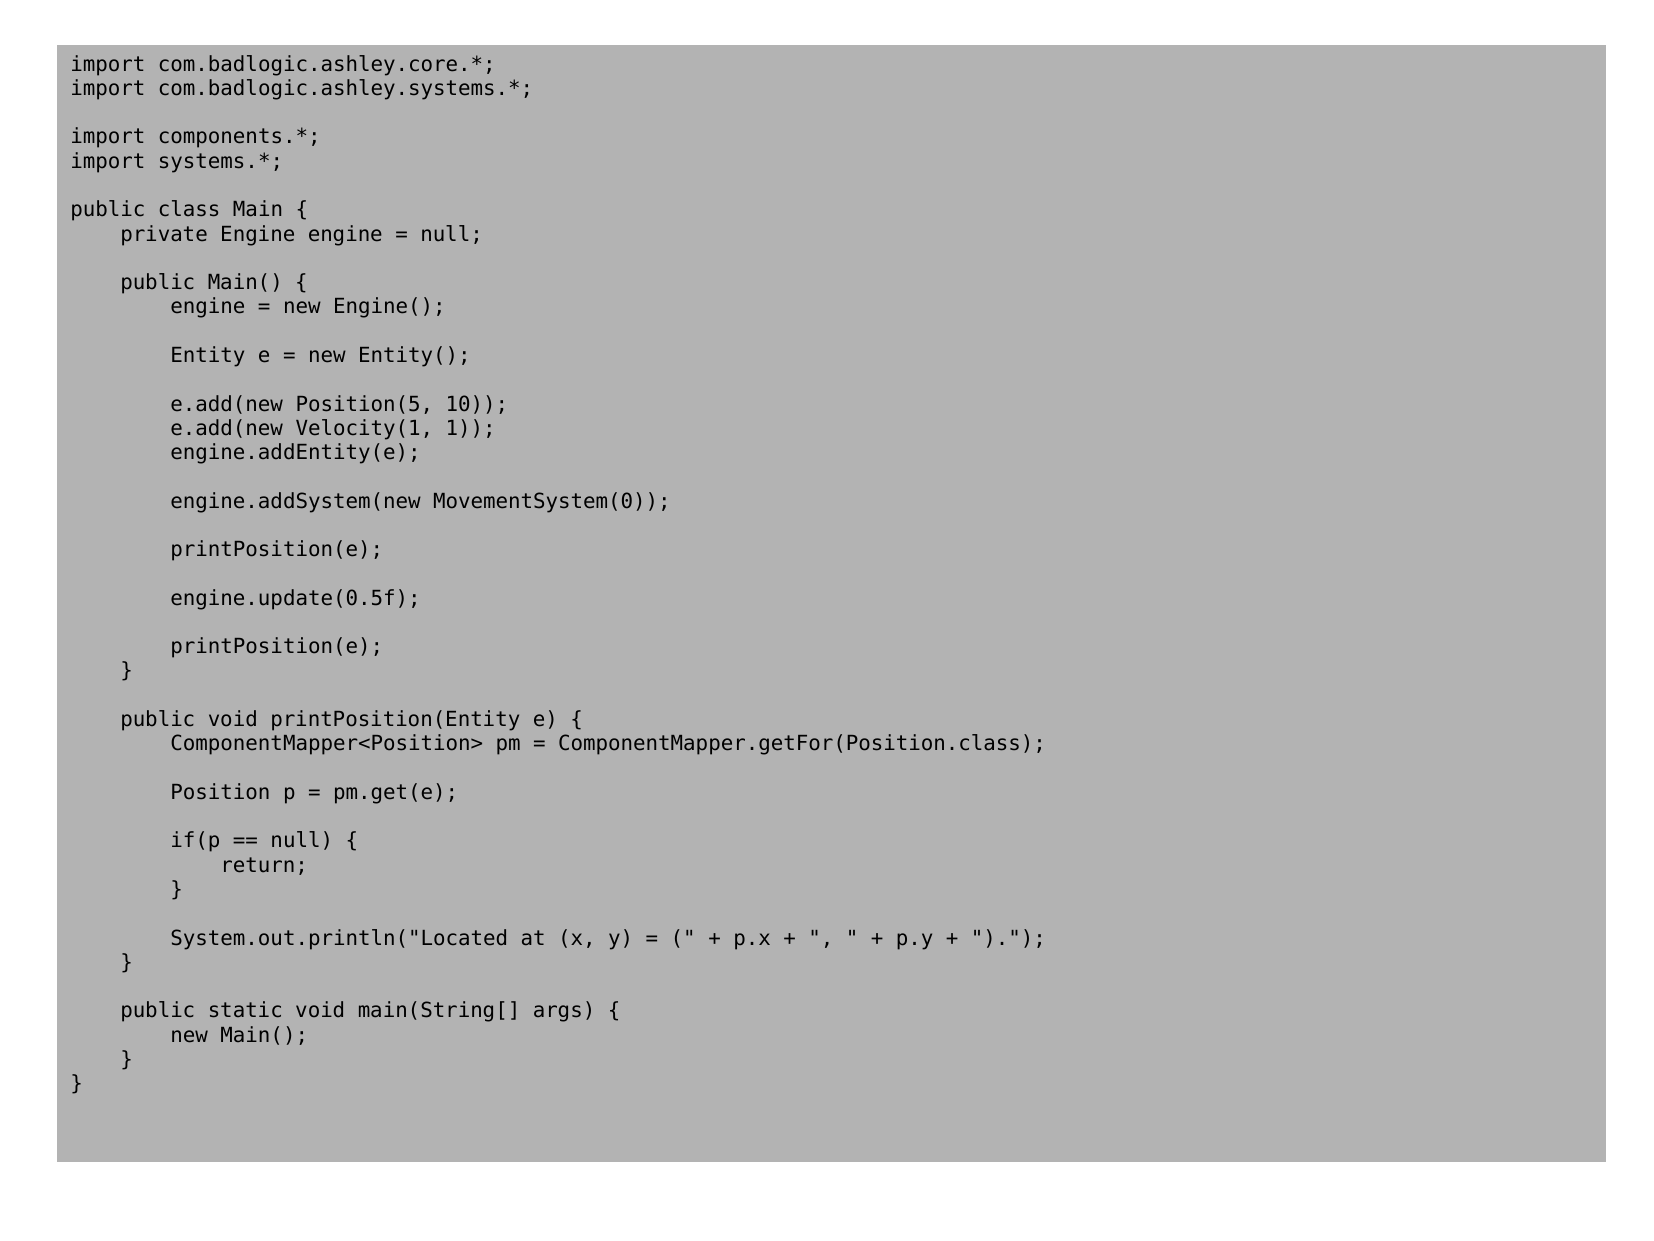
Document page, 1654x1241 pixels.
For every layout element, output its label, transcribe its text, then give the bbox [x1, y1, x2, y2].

table_header import com.badlogic.ashley.core.*; import com.badlogic.ashley.systems.*; import components.*; import systems.*; public class Main { private Engine engine = null; public Main() { engine = new Engine(); Entity e = new Entity(); e.add(new Position(5, 10)); e.add(new Velocity(1, 1)); engine.addEntity(e); engine.addSystem(new MovementSystem(0)); printPosition(e); engine.update(0.5f); printPosition(e); } public void printPosition(Entity e) { ComponentMapper<Position> pm = ComponentMapper.getFor(Position.class); Position p = pm.get(e); if(p == null) { return; } System.out.println("Located at (x, y) = (" + p.x + ", " + p.y + ")."); } public static void main(String[] args) { new Main(); } } [57, 45, 1606, 1162]
